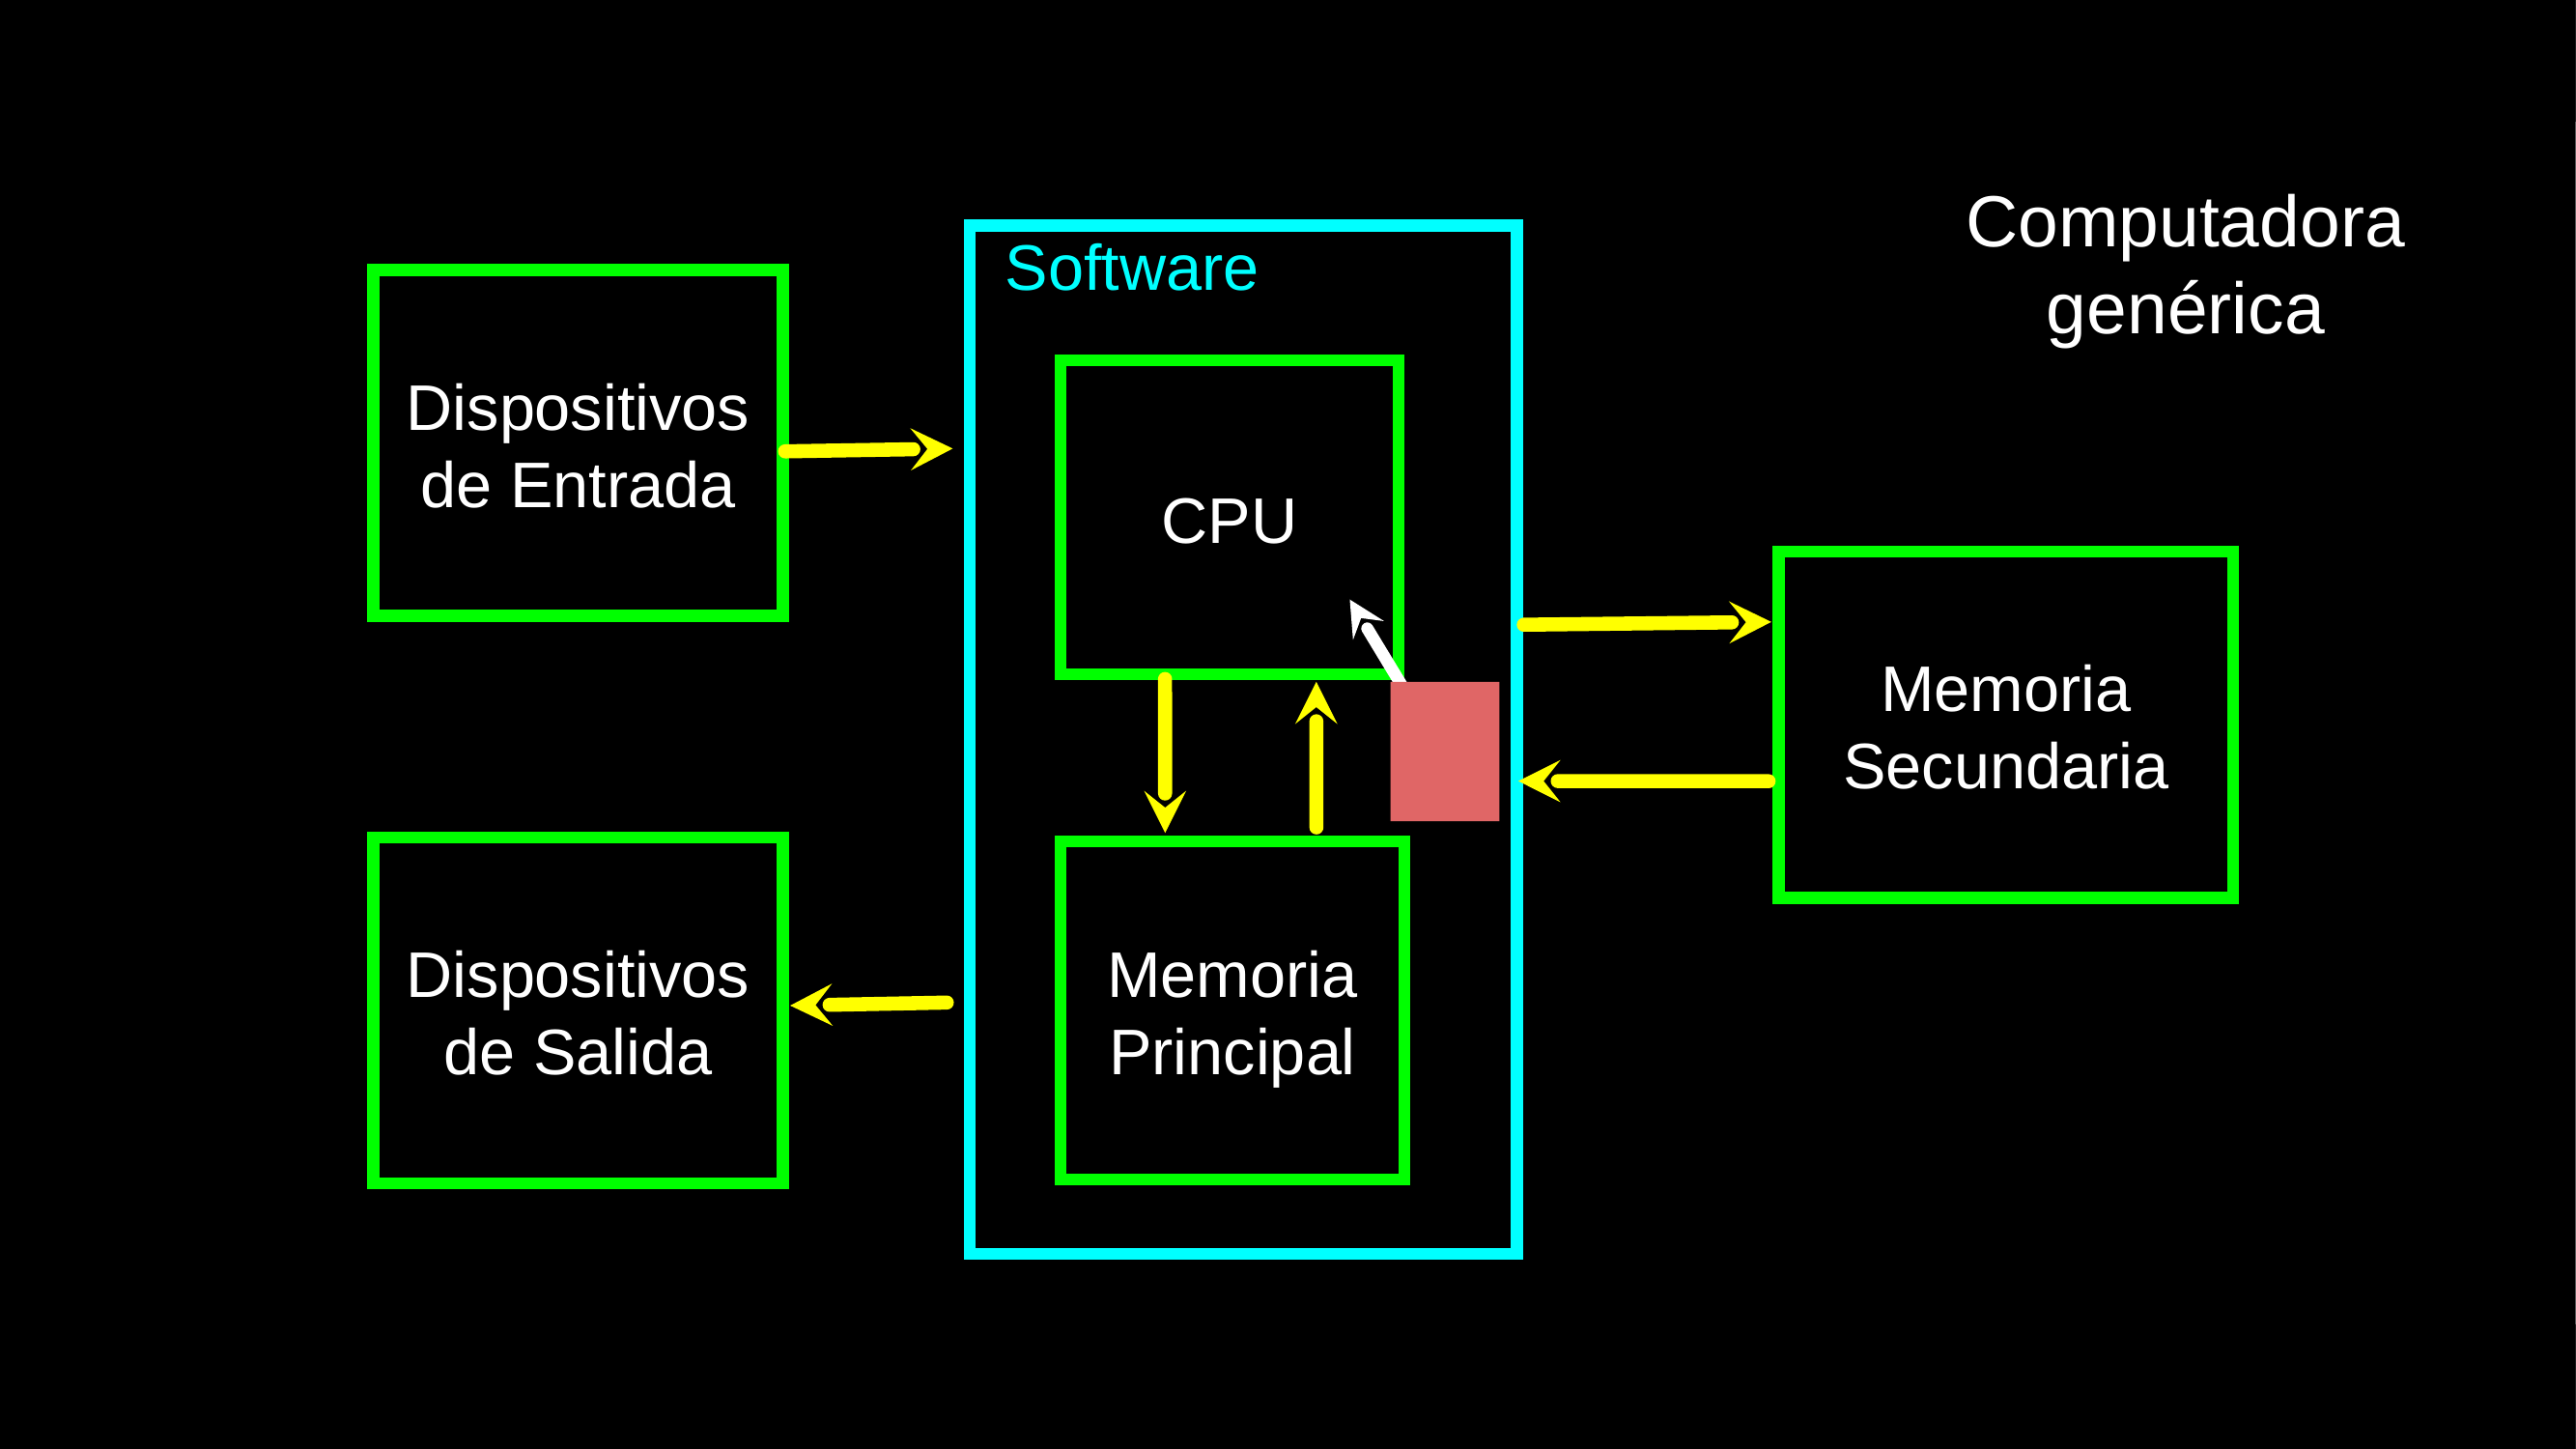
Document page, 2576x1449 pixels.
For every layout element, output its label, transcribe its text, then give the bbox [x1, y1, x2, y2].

text_box [1390, 681, 1500, 822]
text_box Dispositivos de Entrada [373, 270, 783, 616]
text_box Memoria Secundaria [1778, 552, 2233, 898]
text_box CPU [1060, 360, 1399, 675]
text_box Dispositivos de Salida [373, 837, 783, 1184]
text_box Computadora genérica [1965, 170, 2407, 352]
text_box Memoria Principal [1060, 841, 1405, 1180]
text_box Software [969, 225, 1517, 1255]
